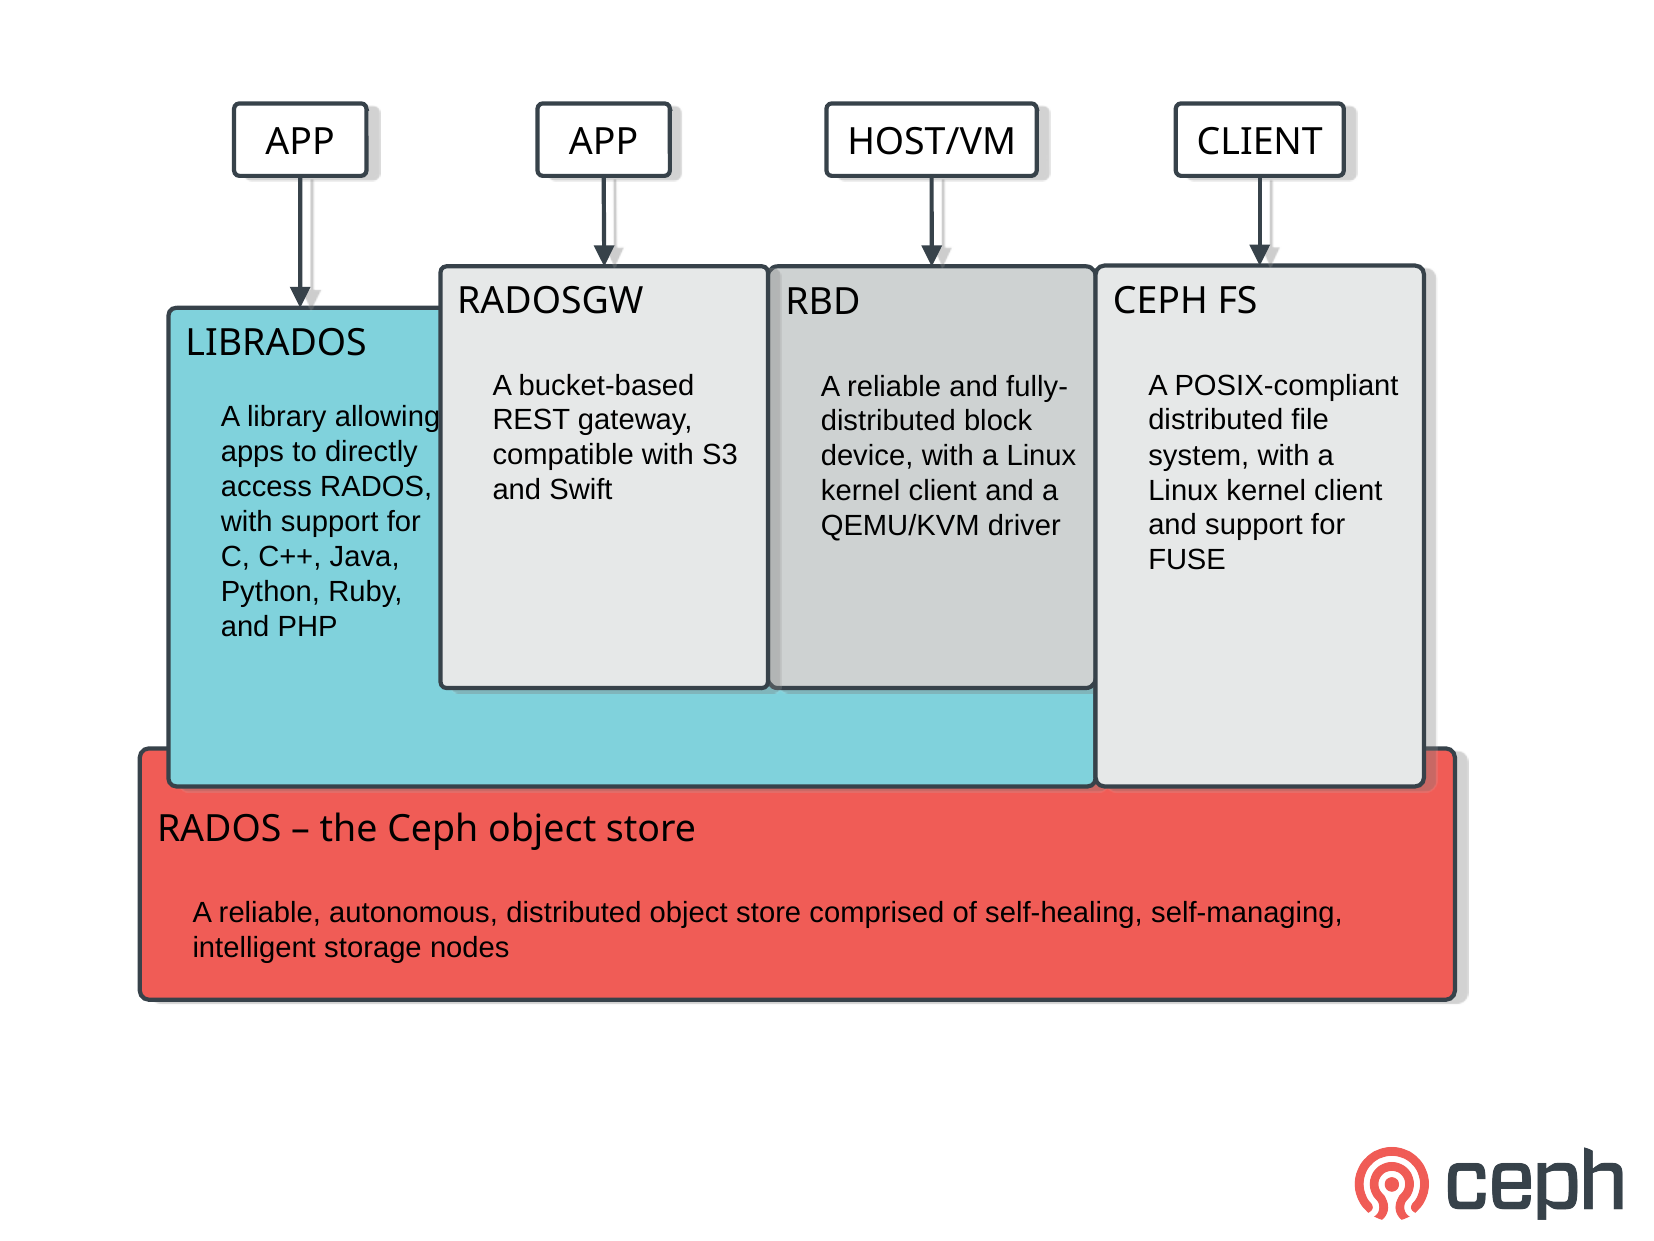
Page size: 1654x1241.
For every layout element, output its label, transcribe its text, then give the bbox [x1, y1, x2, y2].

text_box CLIENT [1175, 103, 1344, 176]
text_box RADOS – the Ceph object store A reliable, autonomous, distributed object store comprised of self-healing, self-managing, intelligent storage nodes [139, 748, 1455, 1000]
text_box RBD A reliable and fully-distributed block device, with a Linux kernel client and a QEMU/KVM driver [768, 266, 1095, 688]
text_box HOST/VM [826, 103, 1037, 176]
text_box APP [537, 103, 670, 176]
picture [1308, 1100, 1654, 1241]
text_box LIBRADOS A library allowing apps to directly access RADOS, with support for C, C++, Java, Python, Ruby, and PHP [168, 307, 1096, 787]
text_box CEPH FS A POSIX-compliant distributed file system, with a Linux kernel client and support for FUSE [1095, 265, 1424, 787]
text_box APP [234, 103, 367, 176]
text_box RADOSGW A bucket-based REST gateway, compatible with S3 and Swift [440, 266, 768, 688]
